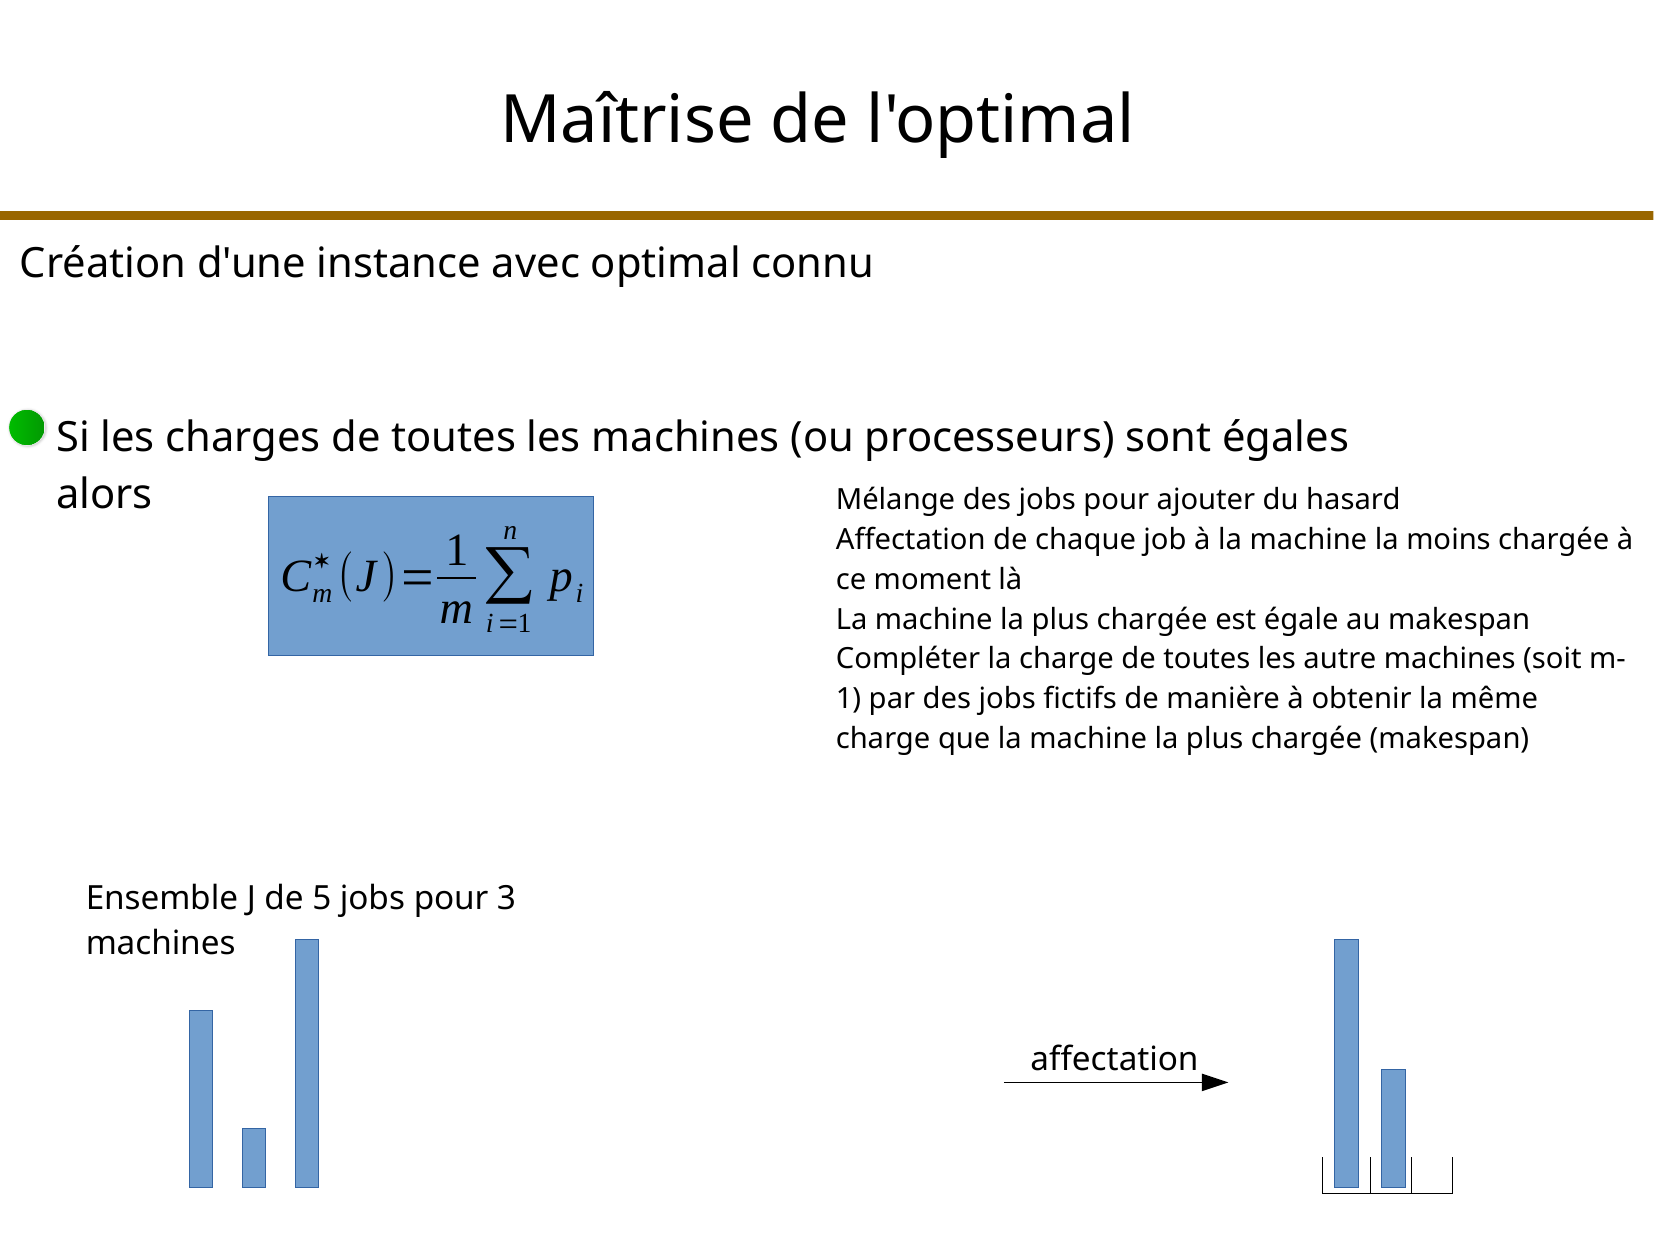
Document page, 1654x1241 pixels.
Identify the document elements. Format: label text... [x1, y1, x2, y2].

text_box [1381, 1069, 1406, 1188]
text_box Ensemble J de 5 jobs pour 3 machines [71, 866, 674, 996]
text_box [268, 638, 594, 656]
text_box [295, 996, 319, 1188]
text_box [1334, 939, 1359, 1188]
text_box Mélange des jobs pour ajouter du hasard Affectation de chaque job à la machine la moins chargée à ce moment là La machine la plus chargée est égale au makespan Compléter la charge de toutes les autre machines (soit m-1) par des jobs fictifs de manière à obtenir la même charge que la machine la plus chargée (makespan) [820, 471, 1654, 723]
text_box [189, 1010, 213, 1188]
text_box [268, 496, 594, 513]
picture [268, 513, 594, 638]
text_box Si les charges de toutes les machines (ou processeurs) sont égales alors [41, 399, 1441, 473]
text_box Création d'une instance avec optimal connu [5, 225, 922, 384]
text_box affectation [1015, 1027, 1217, 1083]
text_box [242, 1128, 266, 1188]
picture [6, 407, 50, 450]
title Maîtrise de l'optimal [82, 46, 1571, 187]
